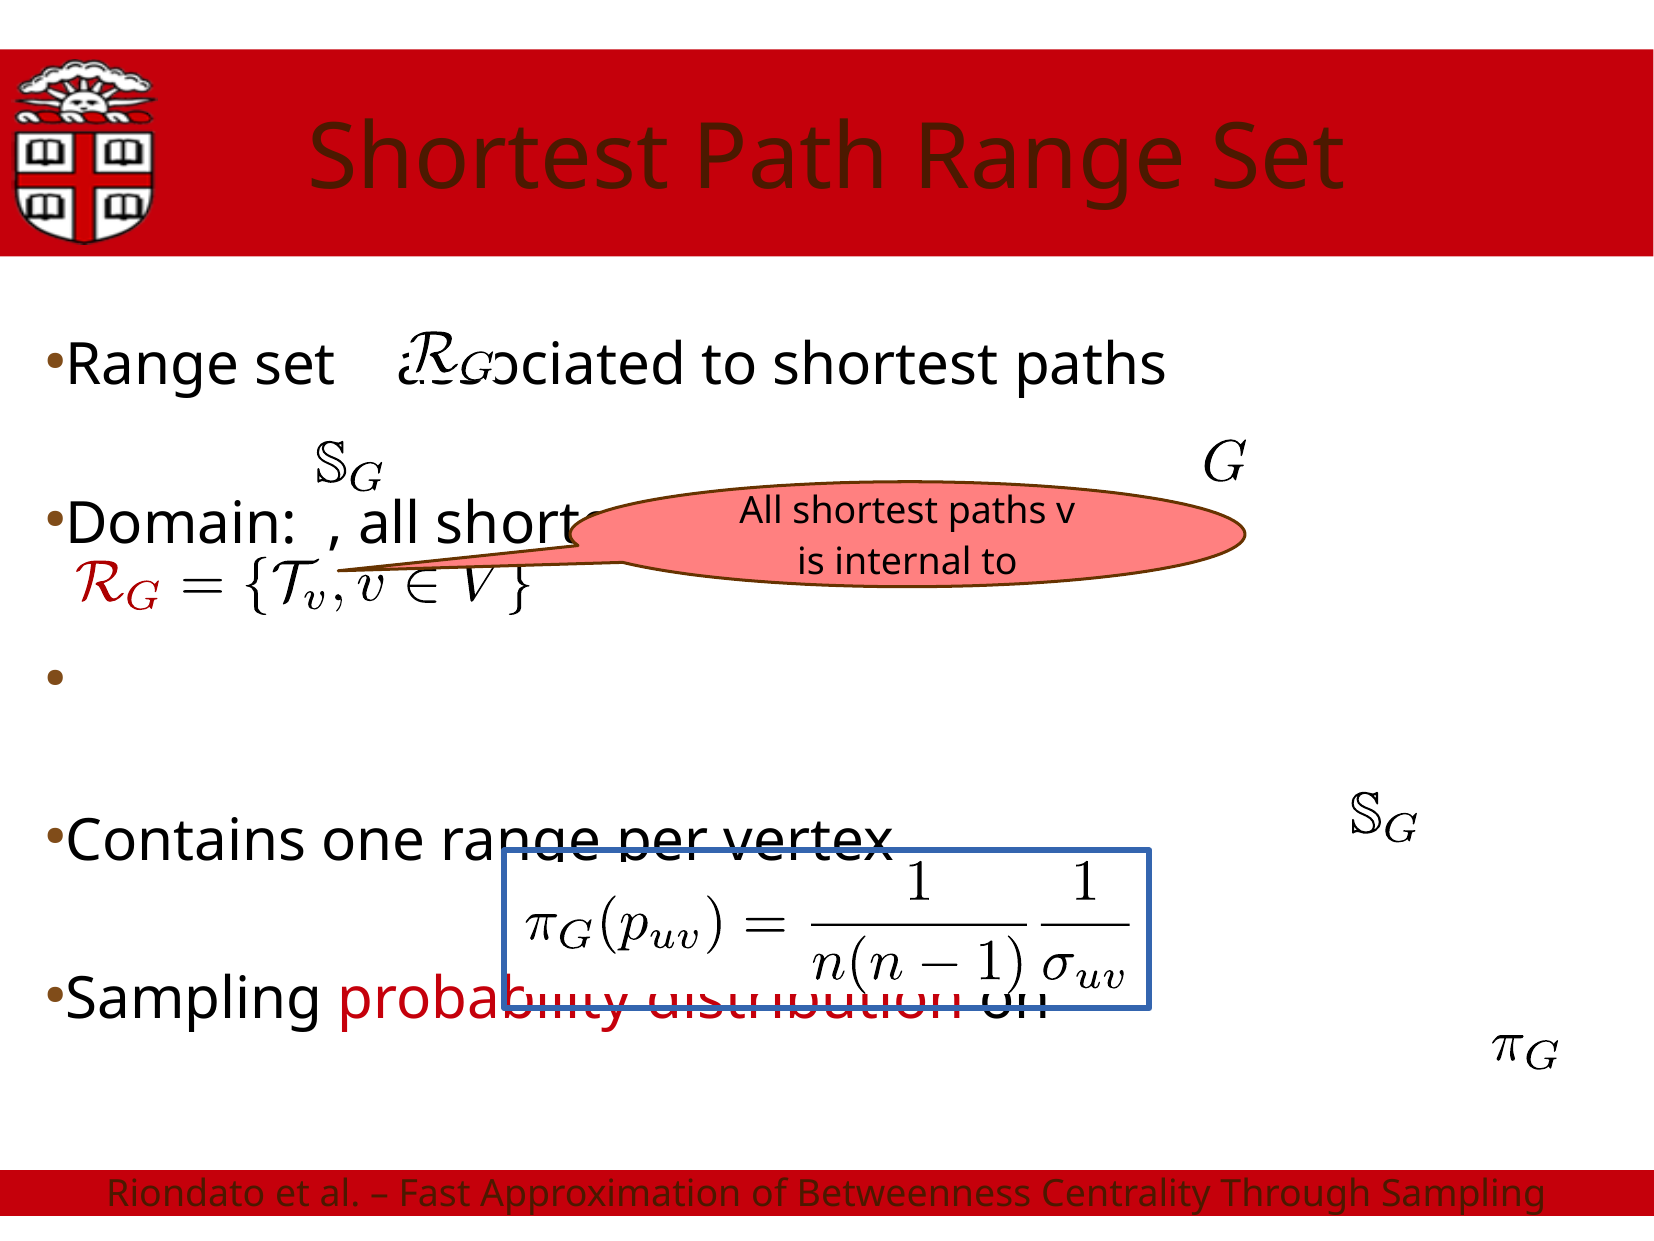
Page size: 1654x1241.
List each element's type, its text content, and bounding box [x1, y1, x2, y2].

text_box [1350, 791, 1419, 843]
text_box [523, 860, 1130, 994]
picture [11, 59, 158, 245]
text_box [75, 556, 534, 616]
text_box [409, 331, 496, 381]
title Shortest Path Range Set [0, 49, 1654, 257]
text_box All shortest paths v is internal to [338, 481, 1245, 587]
text_box [315, 440, 385, 492]
text_box [1490, 1035, 1561, 1070]
text_box Riondato et al. – Fast Approximation of Betweenness Centrality Through Sampling [0, 1170, 1654, 1216]
text_box [1204, 439, 1255, 490]
text_box Range set associated to shortest paths Domain: , all shortest paths in Contains one range per vertex Sampling probability distribution on The algorithm samples paths according to [30, 315, 1621, 1087]
